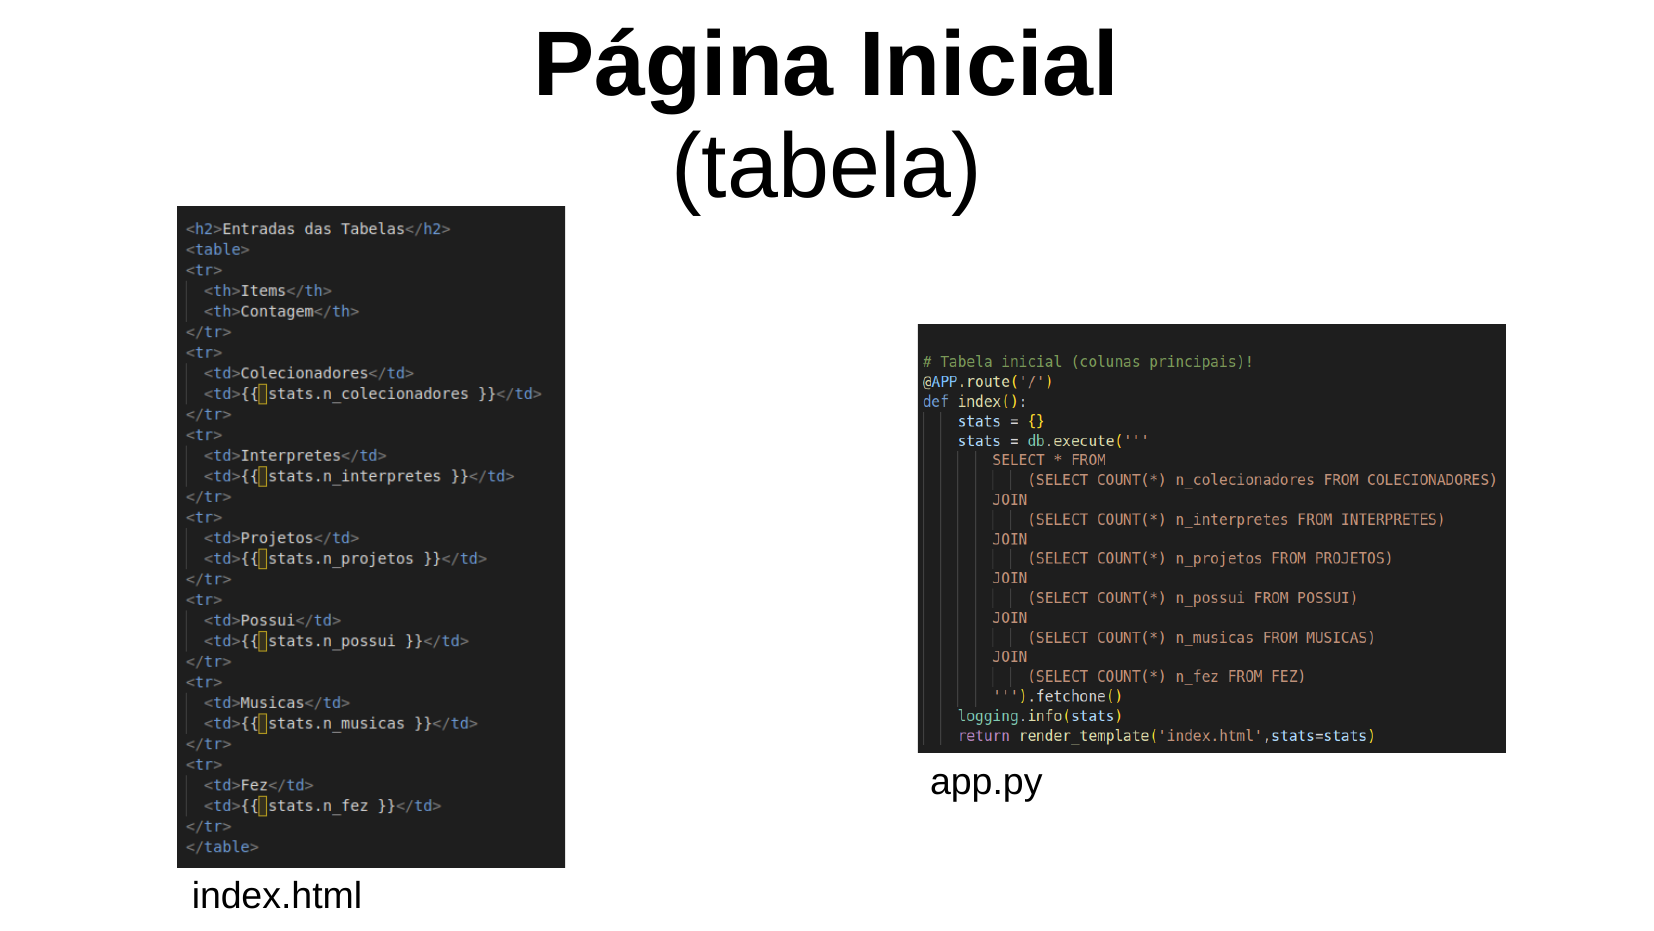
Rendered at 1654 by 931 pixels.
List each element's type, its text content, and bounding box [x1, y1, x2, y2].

text_box index.html [177, 867, 502, 925]
title Página Inicial (tabela) [82, 12, 1571, 218]
picture [917, 324, 1506, 753]
text_box app.py [915, 752, 1241, 810]
picture [177, 206, 566, 868]
